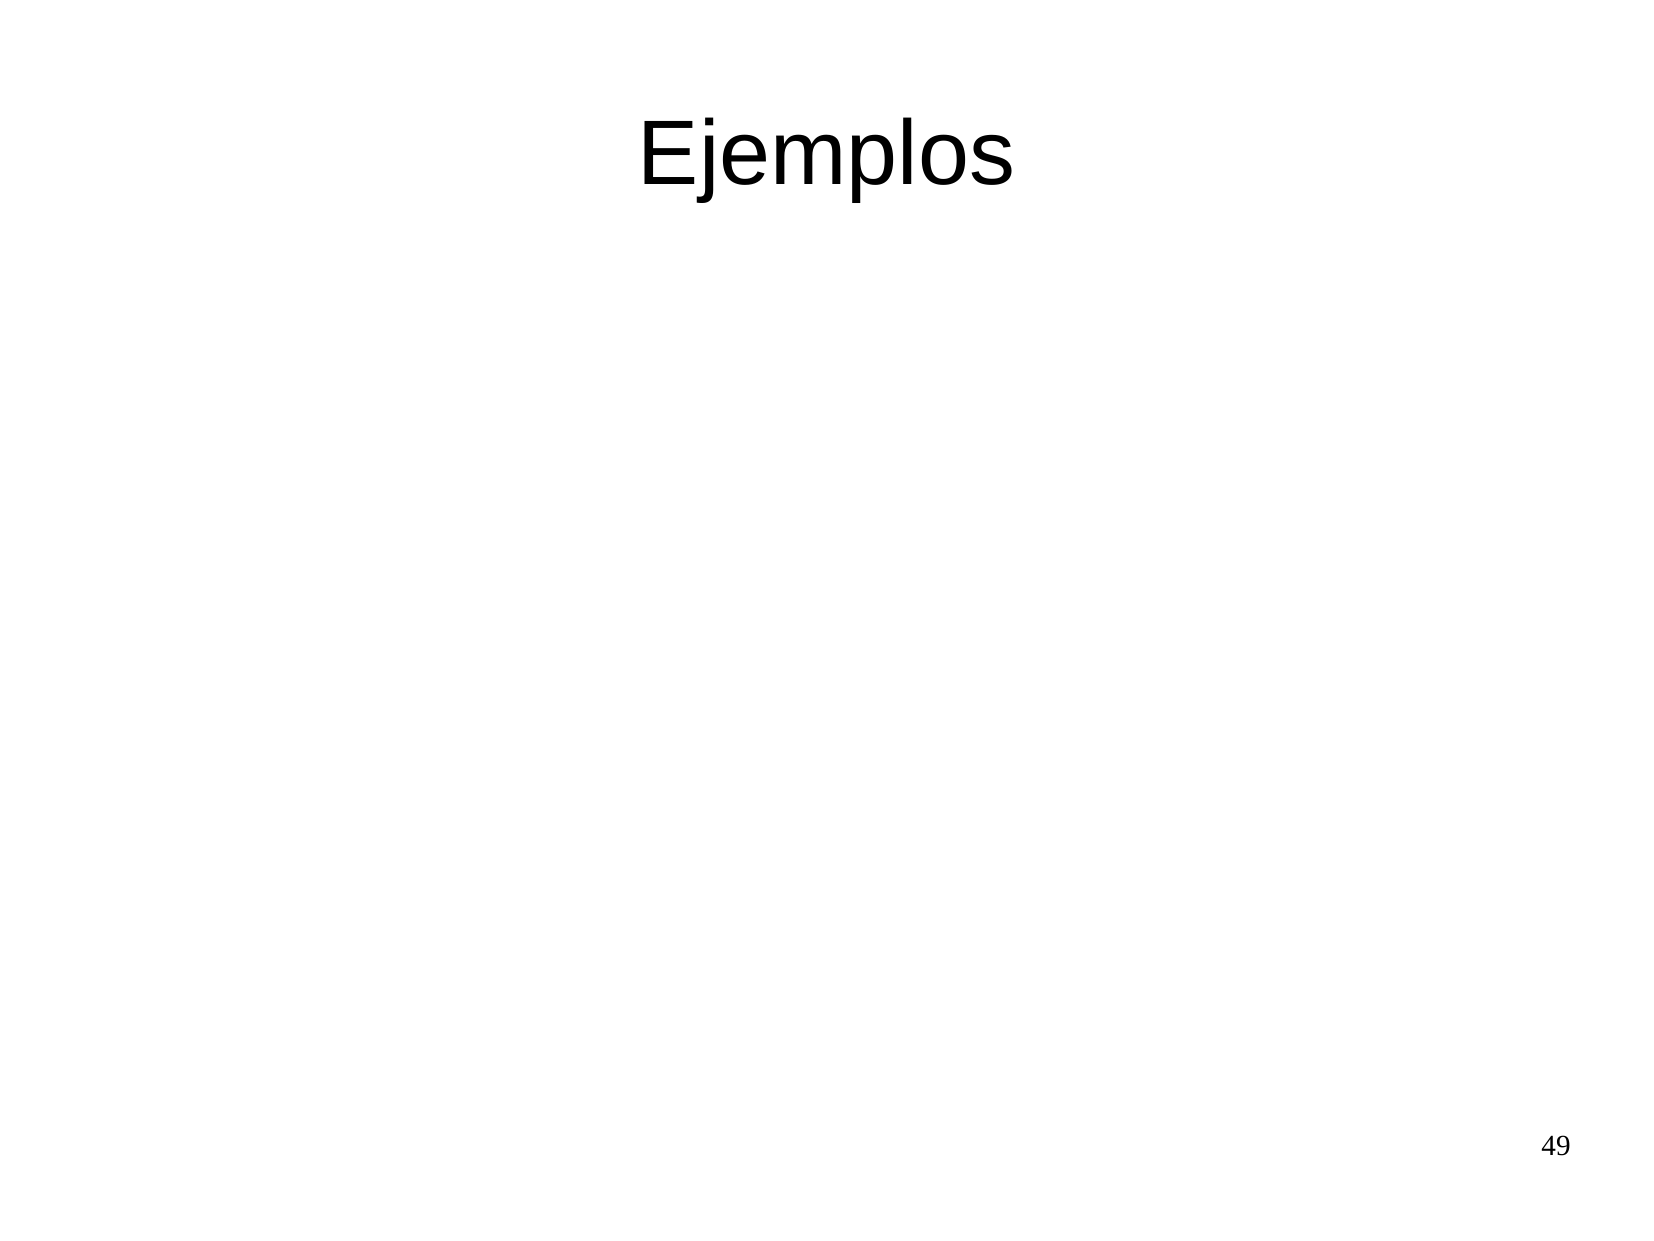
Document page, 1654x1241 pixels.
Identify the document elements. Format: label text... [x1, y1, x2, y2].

title Ejemplos [82, 49, 1571, 257]
